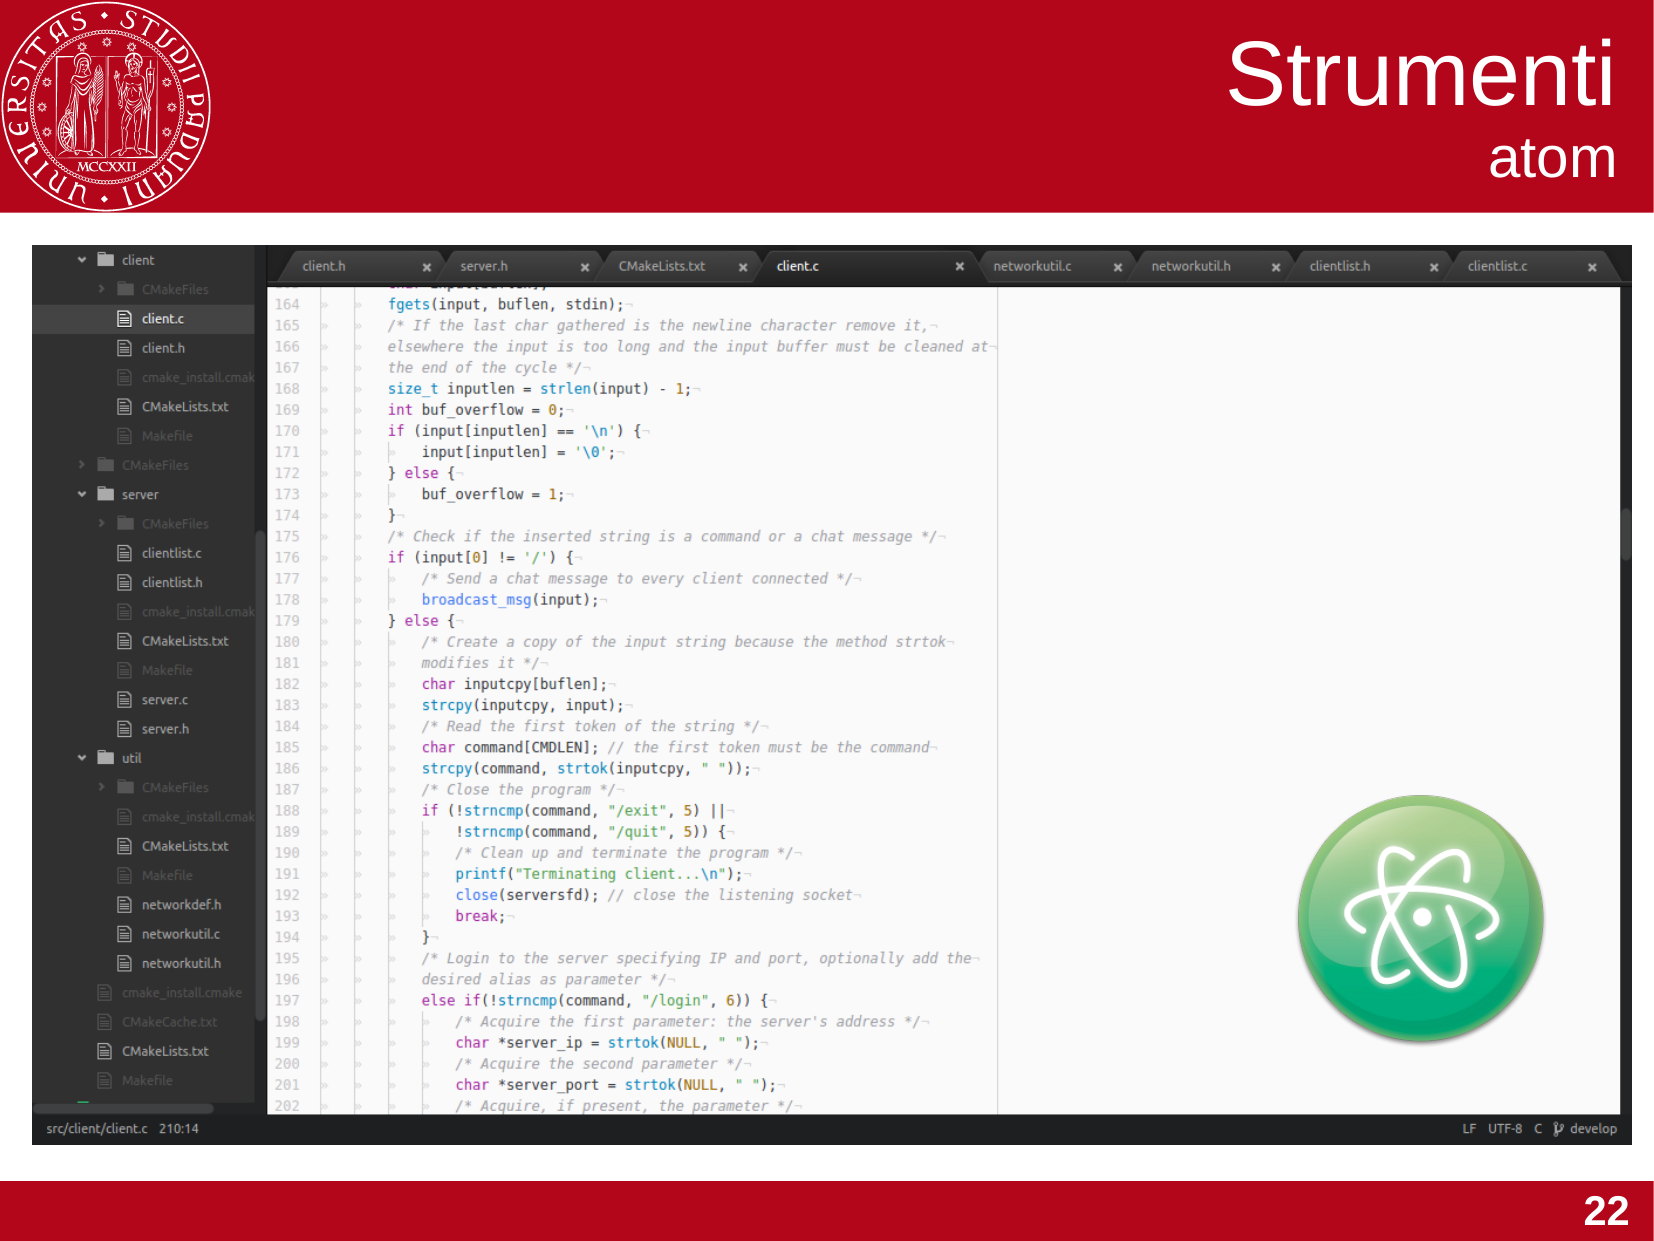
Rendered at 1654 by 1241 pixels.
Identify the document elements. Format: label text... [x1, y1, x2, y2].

picture [0, 0, 212, 213]
title Strumenti atom [259, 0, 1619, 213]
picture [32, 245, 1632, 1145]
